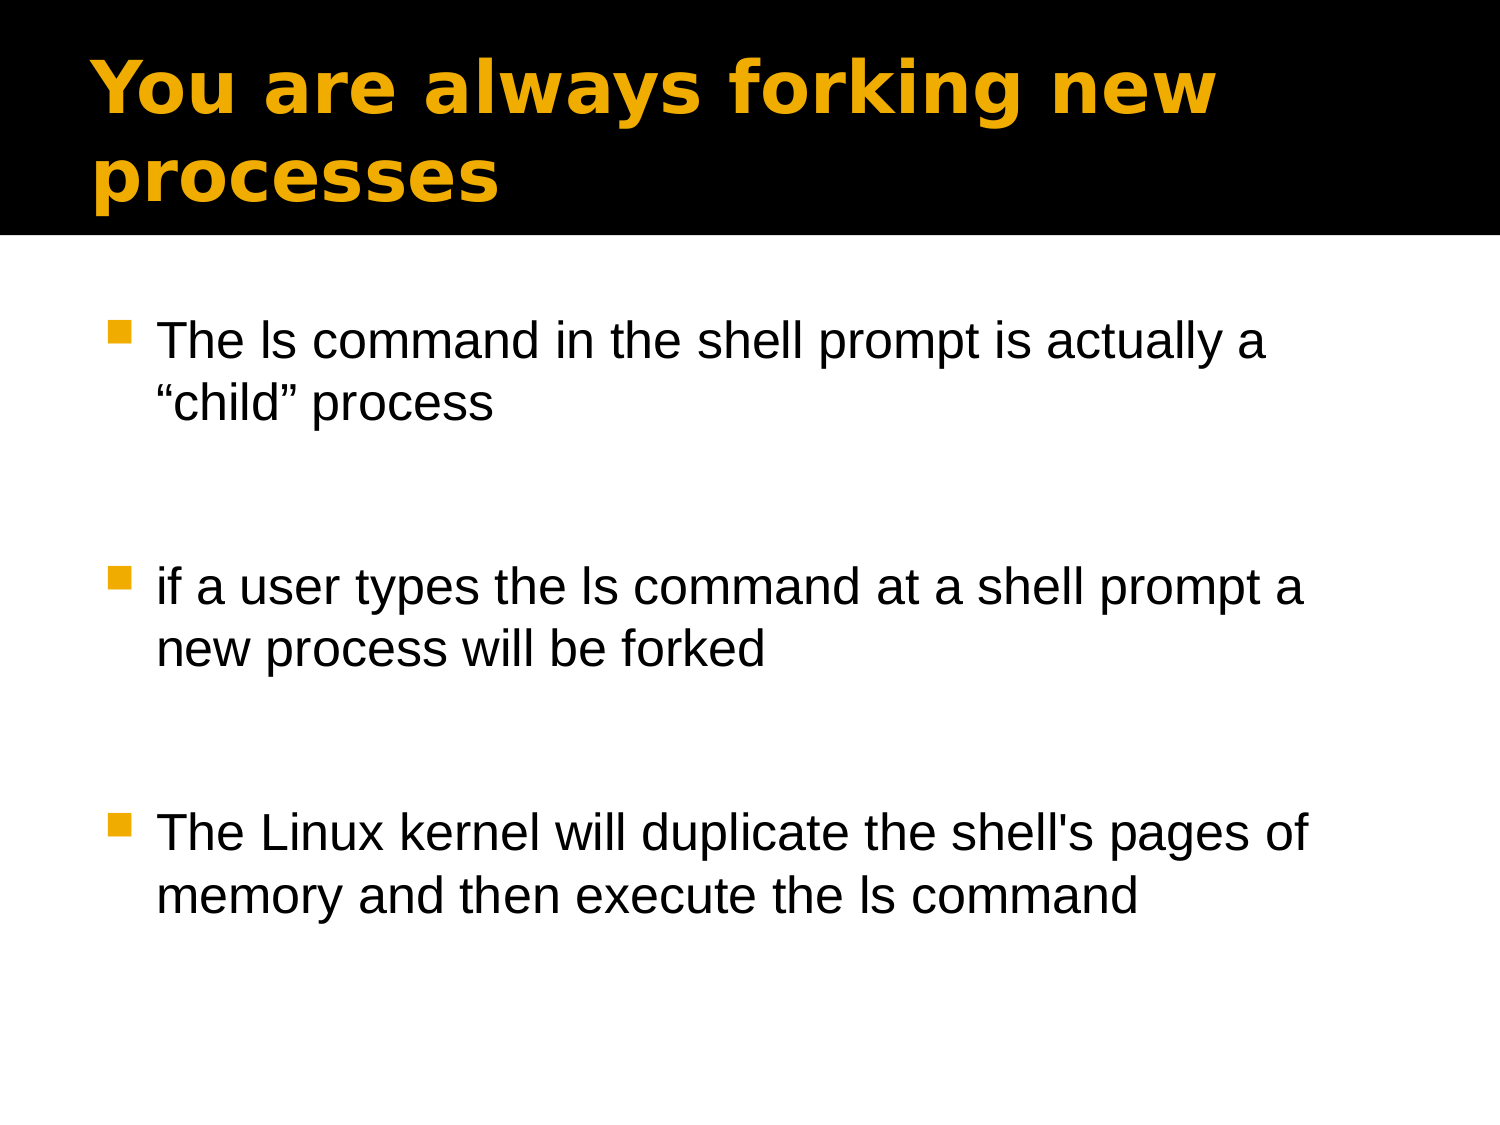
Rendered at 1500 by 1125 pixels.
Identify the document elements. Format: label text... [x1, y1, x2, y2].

title You are always forking new processes [75, 25, 1425, 231]
list The ls command in the shell prompt is actually a “child” process if a user types the ls command at a shell prompt a new process will be forked The Linux kernel will duplicate the shell's pages of memory and then execute the ls command [75, 291, 1425, 1050]
